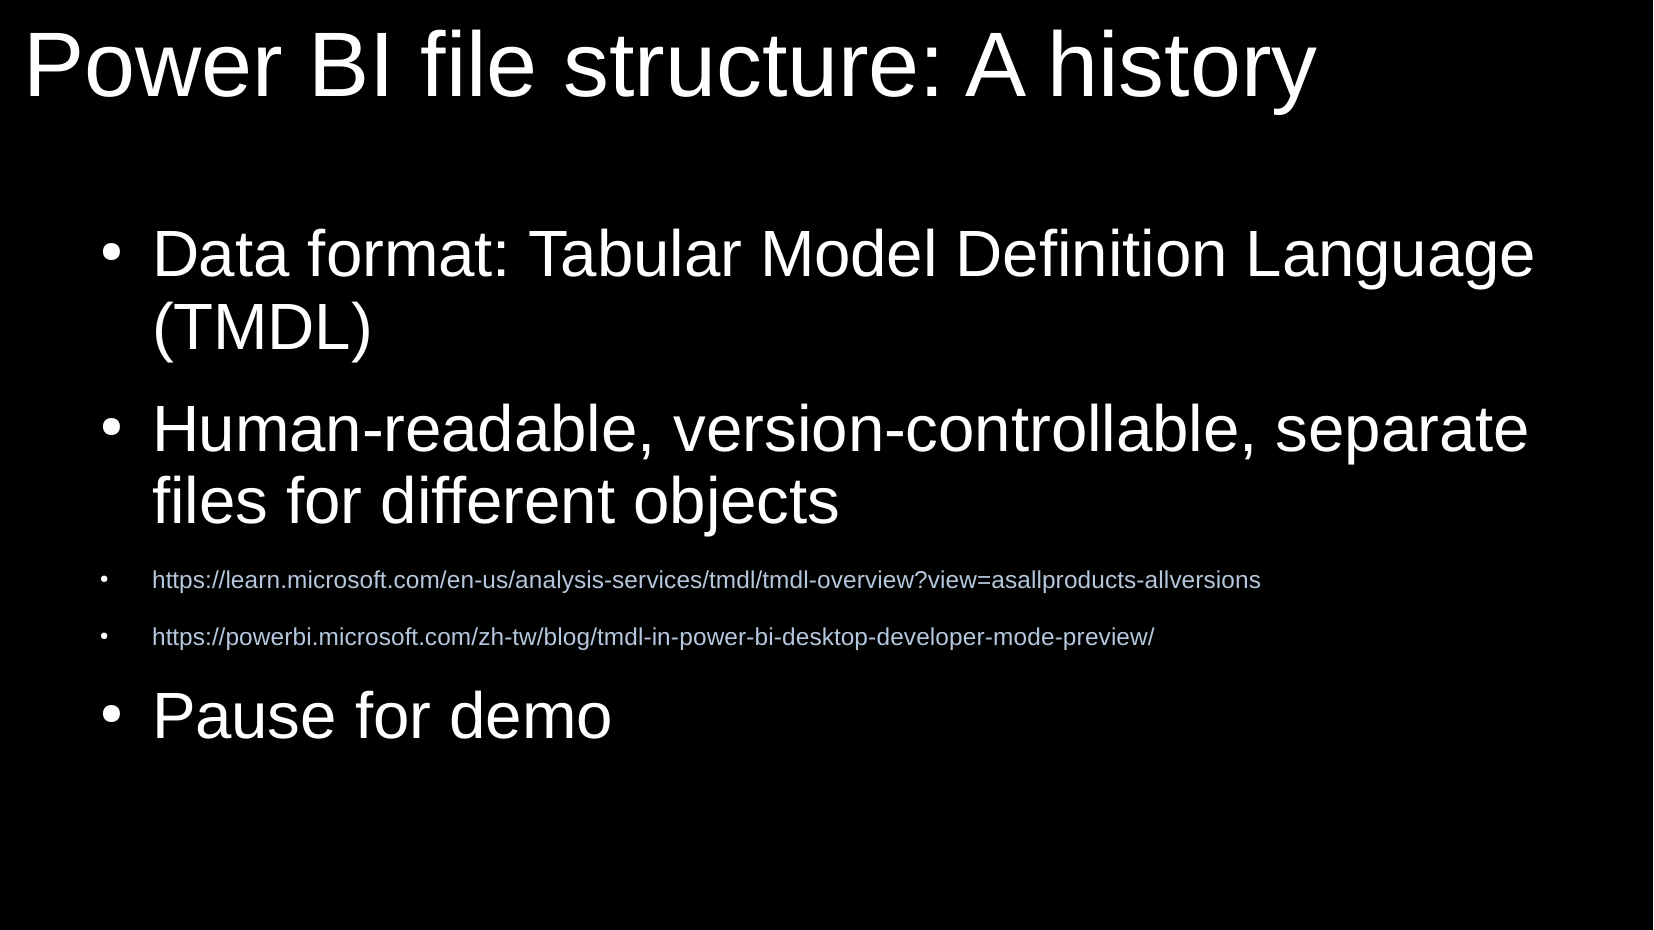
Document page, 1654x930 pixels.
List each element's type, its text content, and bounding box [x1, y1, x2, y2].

title Power BI file structure: A history [23, 11, 1588, 119]
list Data format: Tabular Model Definition Language (TMDL) Human-readable, version-controllable, separate files for different objects https://learn.microsoft.com/en-us/analysis-services/tmdl/tmdl-overview?view=asallproducts-allversions https://powerbi.microsoft.com/zh-tw/blog/tmdl-in-power-bi-desktop-developer-mode-preview/ Pause for demo [82, 217, 1571, 757]
